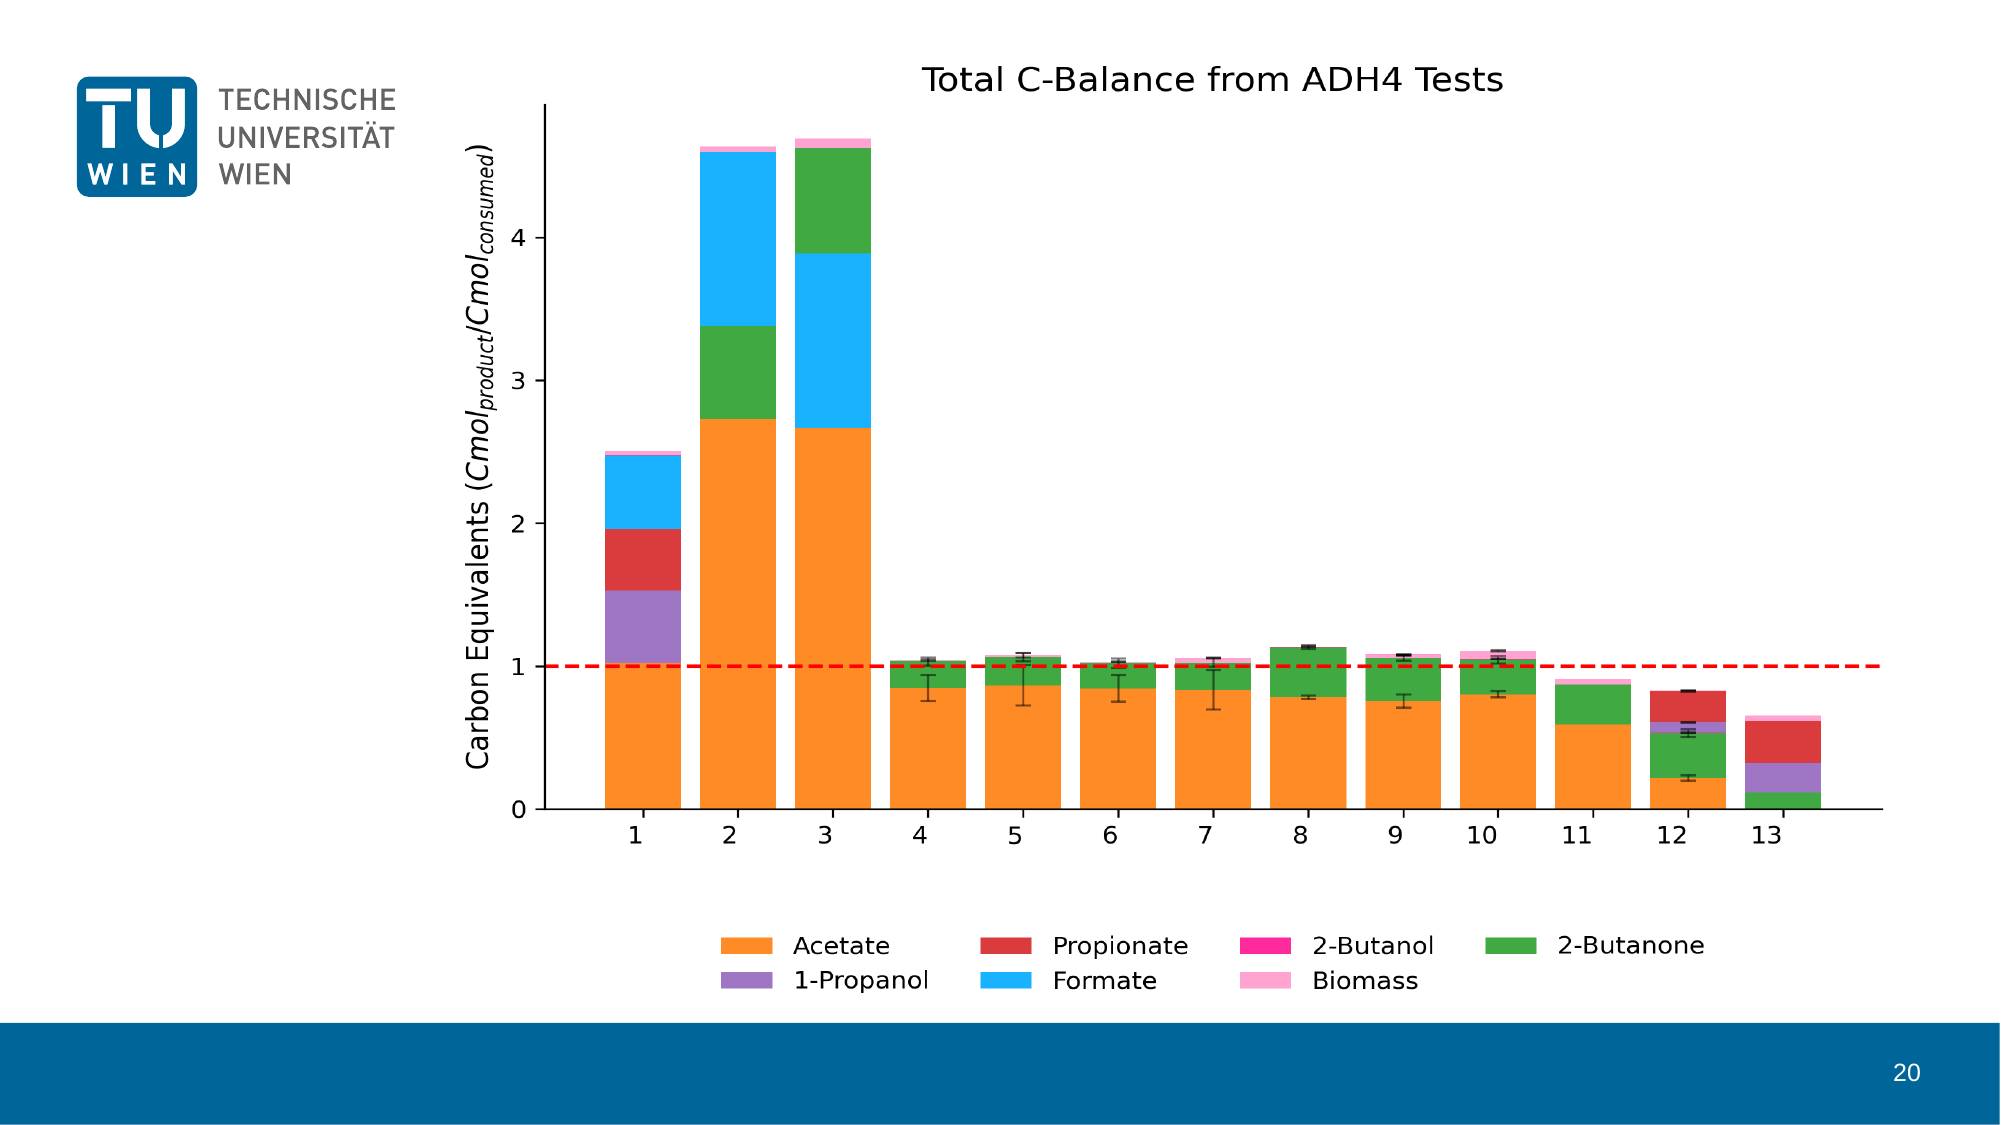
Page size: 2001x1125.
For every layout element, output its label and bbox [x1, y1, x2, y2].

picture [446, 49, 1900, 1019]
